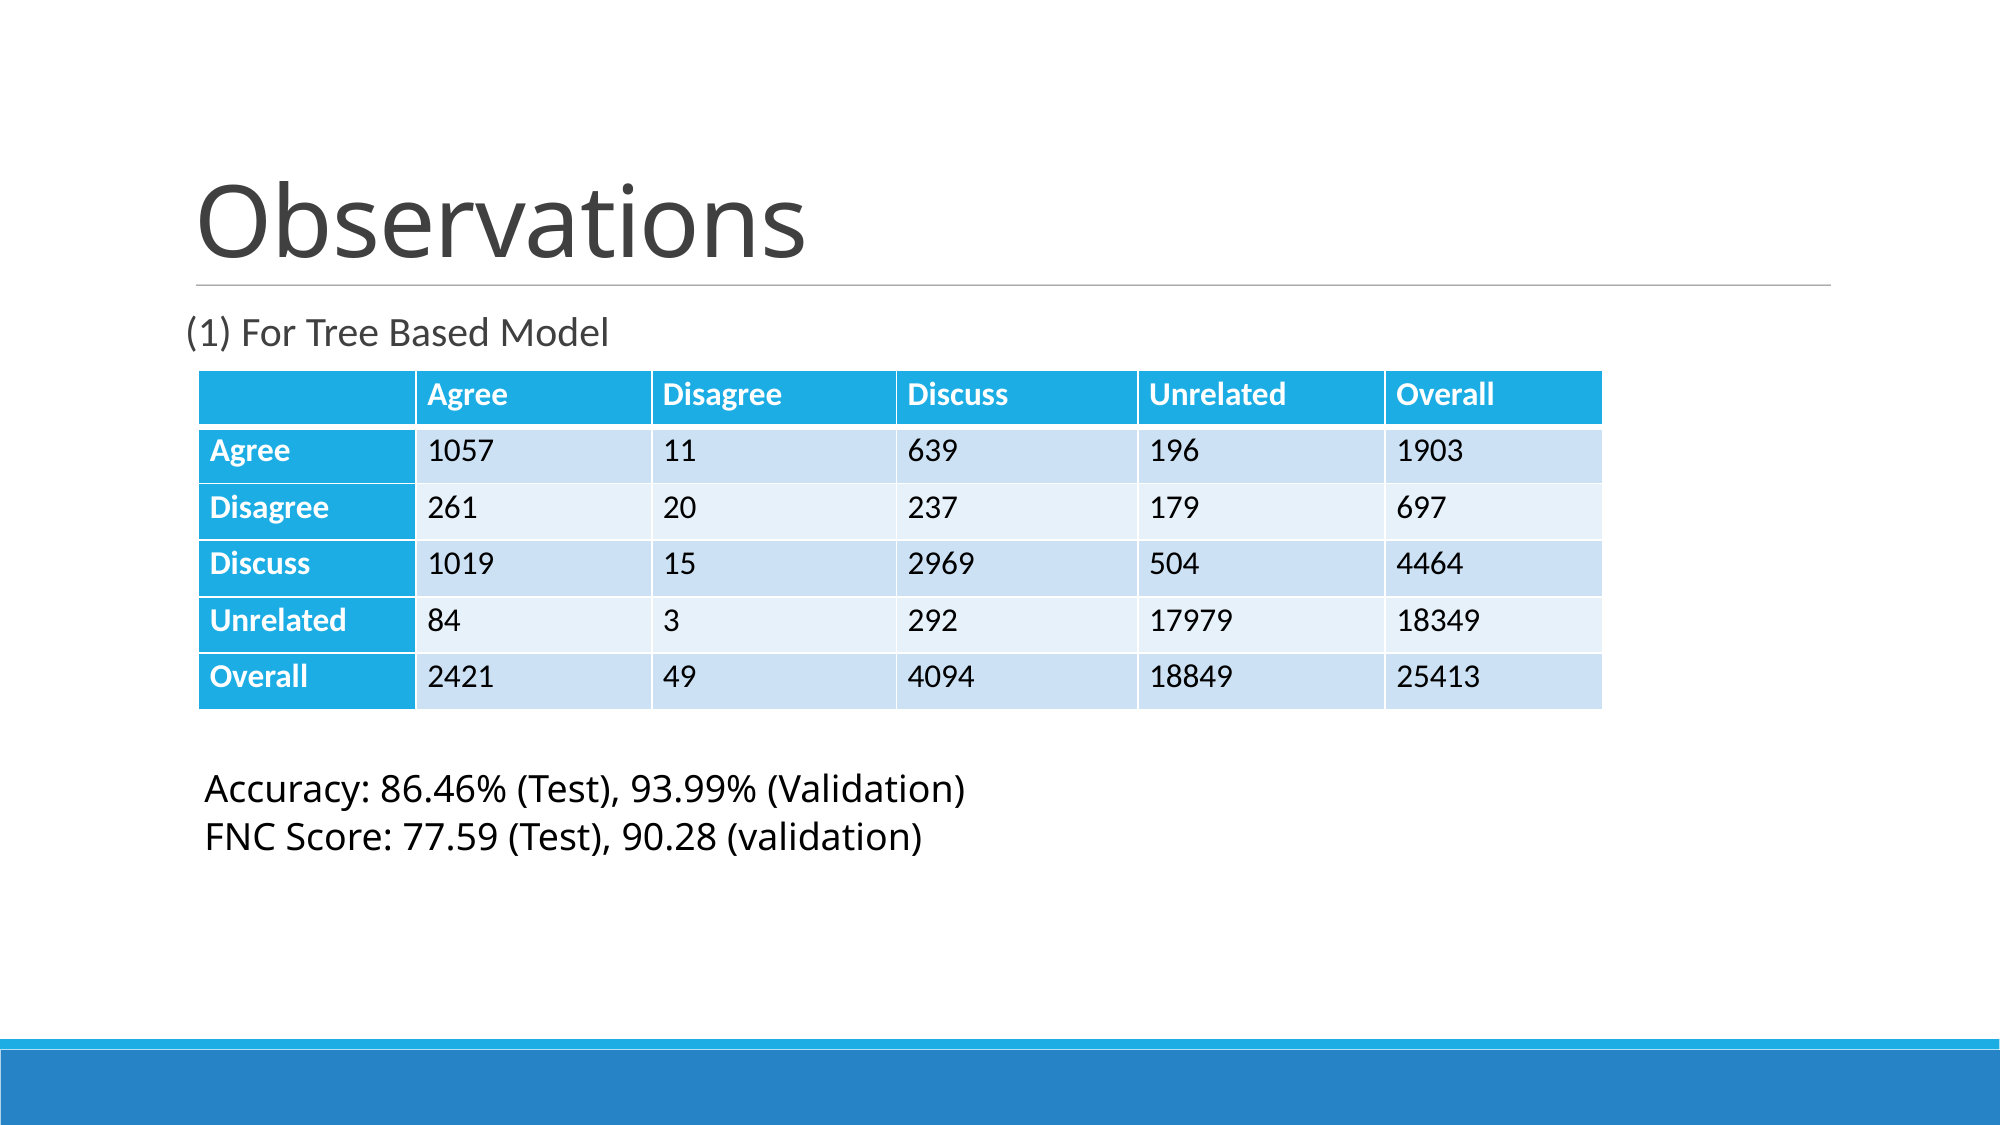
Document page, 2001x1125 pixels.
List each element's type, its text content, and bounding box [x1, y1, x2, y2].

table_cell 2421 [417, 654, 651, 709]
table_cell Unrelated [199, 598, 415, 652]
text_box Accuracy: 86.46% (Test), 93.99% (Validation) FNC Score: 77.59 (Test), 90.28 (validation) [189, 754, 1190, 914]
table_cell 4094 [897, 654, 1137, 709]
table_cell 11 [653, 430, 896, 483]
table_header [199, 371, 415, 424]
table_cell 20 [653, 484, 896, 539]
table_cell 18349 [1386, 598, 1602, 652]
table_cell Discuss [199, 541, 415, 596]
table_cell 18849 [1139, 654, 1384, 709]
text_box Observations [180, 47, 1830, 285]
table_cell 1057 [417, 430, 651, 483]
table_header Agree [417, 371, 651, 424]
table_cell 1019 [417, 541, 651, 596]
table_cell 697 [1386, 484, 1602, 539]
table_cell 261 [417, 484, 651, 539]
table_cell 196 [1139, 430, 1384, 483]
table_cell Agree [199, 430, 415, 483]
table_cell 4464 [1386, 541, 1602, 596]
table_cell 179 [1139, 484, 1384, 539]
table_cell 504 [1139, 541, 1384, 596]
table_cell 1903 [1386, 430, 1602, 483]
table_cell 84 [417, 598, 651, 652]
table_cell 15 [653, 541, 896, 596]
text_box (1) For Tree Based Model [170, 302, 1821, 963]
table_cell 639 [897, 430, 1137, 483]
table_header Discuss [897, 371, 1137, 424]
table_header Disagree [653, 371, 896, 424]
table_cell Disagree [199, 484, 415, 539]
table_cell 237 [897, 484, 1137, 539]
table_header Unrelated [1139, 371, 1384, 424]
table_cell 2969 [897, 541, 1137, 596]
table_cell 49 [653, 654, 896, 709]
table_cell Overall [199, 654, 415, 709]
table_cell 3 [653, 598, 896, 652]
table_header Overall [1386, 371, 1602, 424]
table_cell 292 [897, 598, 1137, 652]
table_cell 25413 [1386, 654, 1602, 709]
table_cell 17979 [1139, 598, 1384, 652]
